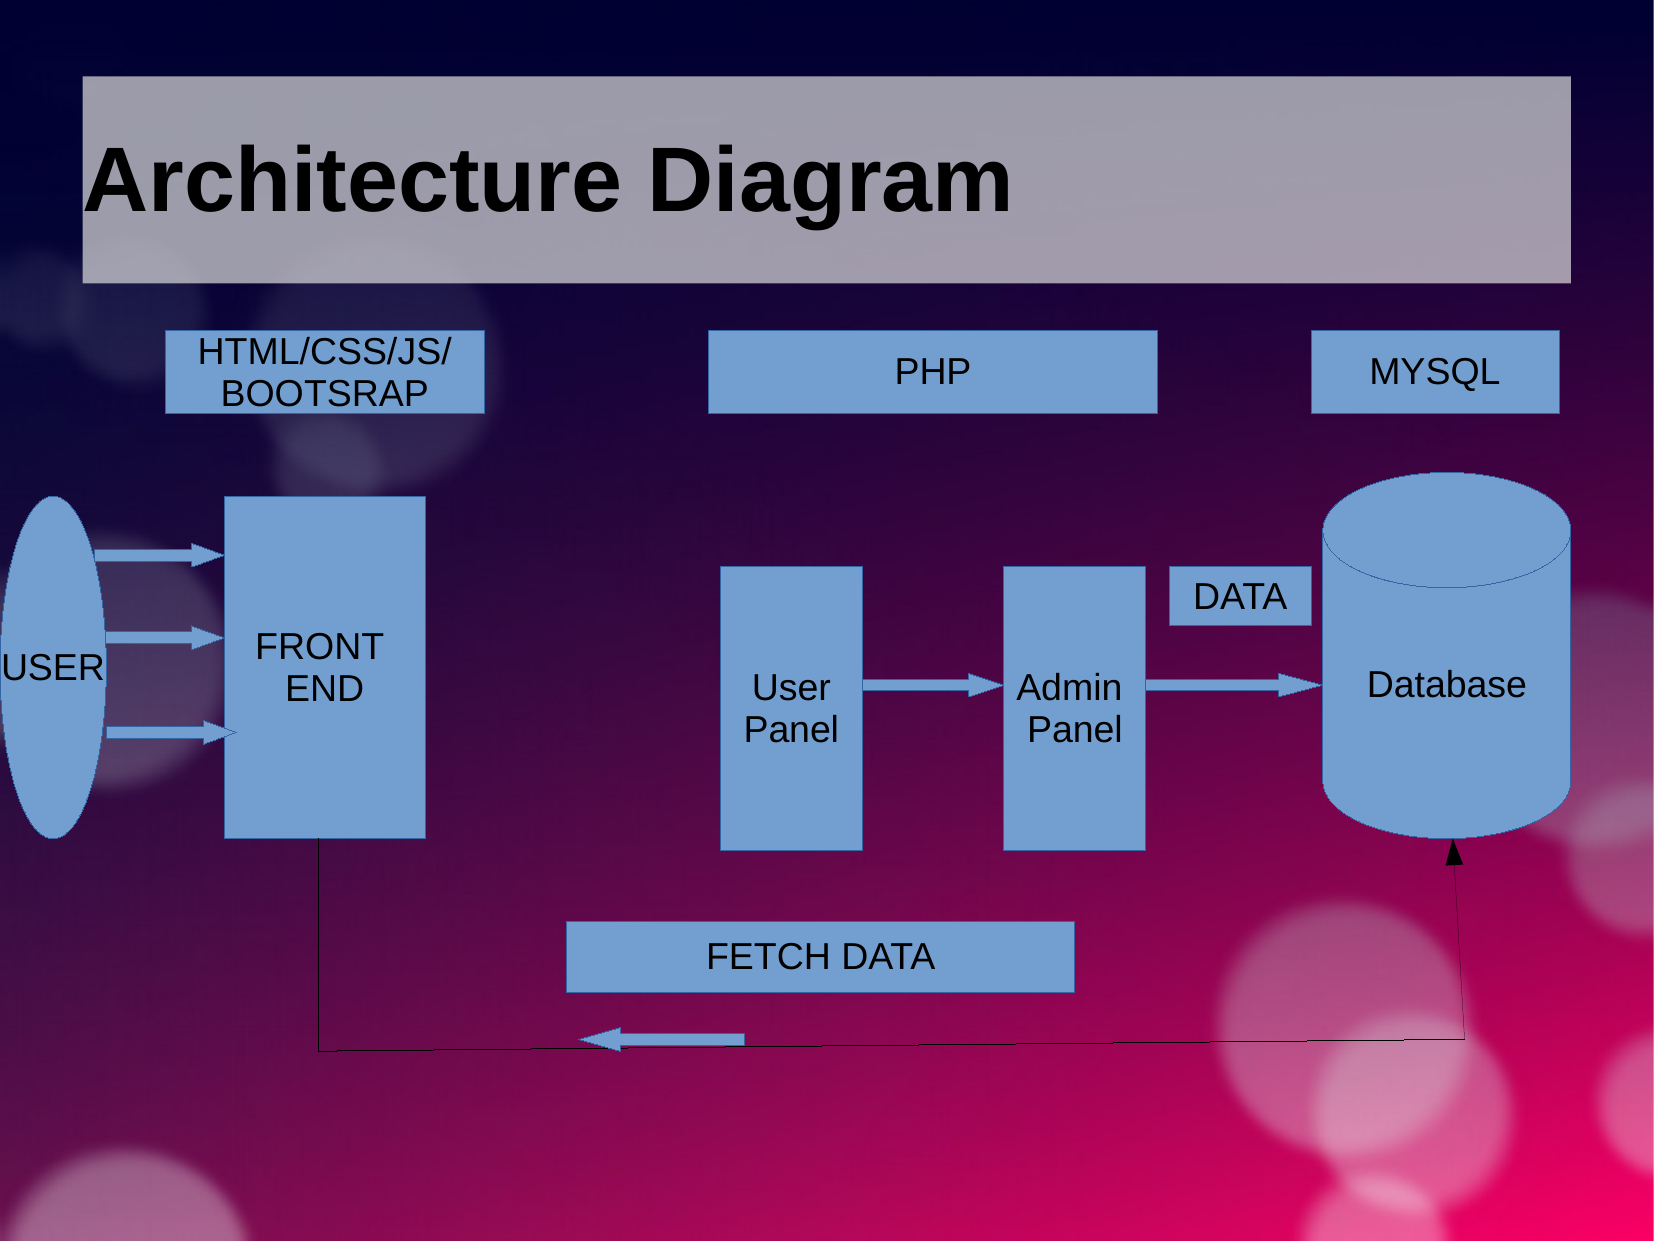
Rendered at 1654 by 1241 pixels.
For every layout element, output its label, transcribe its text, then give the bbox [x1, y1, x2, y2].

text_box [106, 720, 237, 745]
text_box Database [1322, 472, 1571, 839]
picture [0, 0, 1654, 1241]
text_box PHP [708, 330, 1158, 414]
picture [96, 556, 224, 637]
text_box [578, 1027, 745, 1052]
text_box FRONT END [224, 496, 426, 839]
title Architecture Diagram [82, 76, 1571, 284]
text_box [106, 625, 225, 650]
text_box Admin Panel [1003, 566, 1146, 851]
text_box DATA [1169, 566, 1312, 626]
text_box HTML/CSS/JS/ BOOTSRAP [165, 330, 485, 414]
text_box [862, 673, 1004, 697]
text_box [94, 543, 225, 567]
text_box FETCH DATA [566, 921, 1075, 993]
text_box MYSQL [1311, 330, 1560, 414]
text_box [1145, 673, 1323, 697]
text_box User Panel [720, 566, 863, 851]
text_box USER [0, 496, 107, 839]
